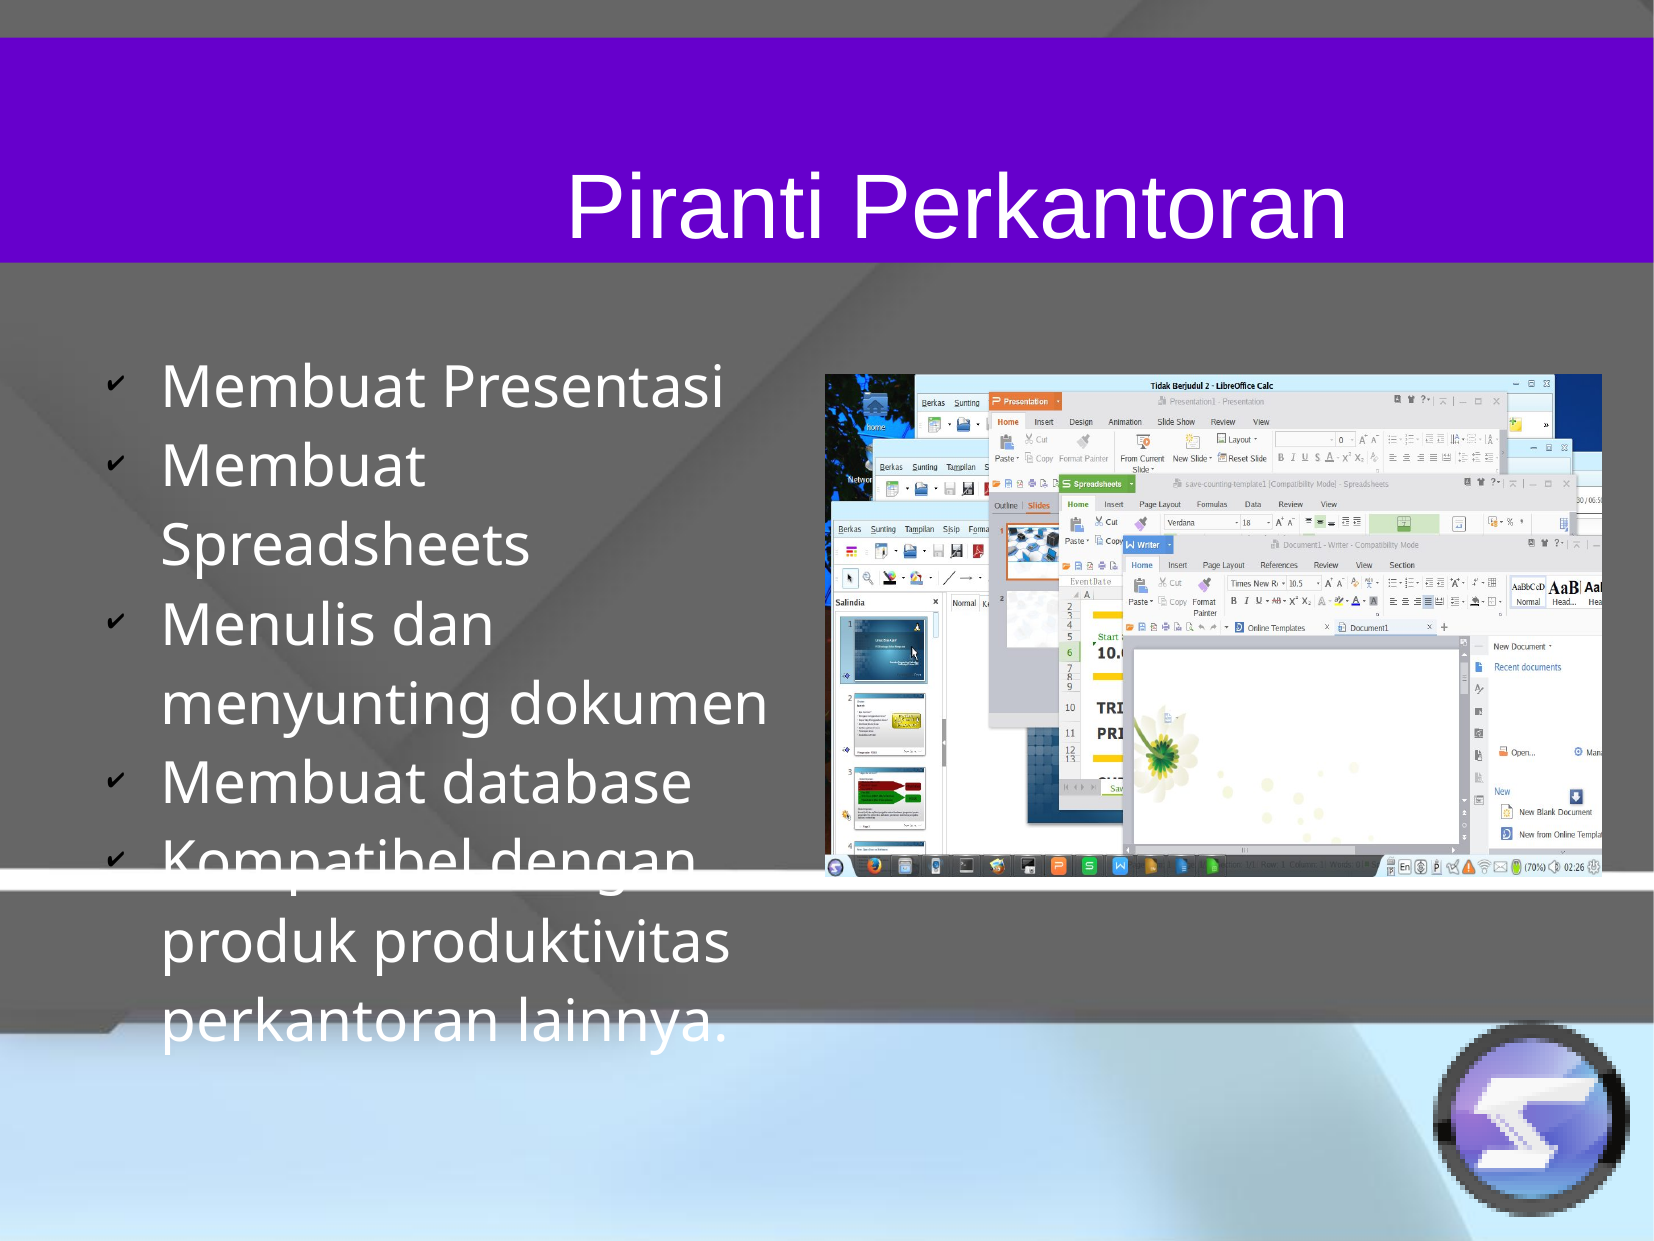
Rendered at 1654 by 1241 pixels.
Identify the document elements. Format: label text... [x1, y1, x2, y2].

picture [0, 263, 1654, 1241]
text_box Membuat Presentasi Membuat Spreadsheets Menulis dan menyunting dokumen Membuat database Kompatibel dengan produk produktivitas perkantoran lainnya. [75, 337, 826, 967]
title Piranti Perkantoran [383, 102, 1534, 310]
picture [0, 0, 1654, 37]
